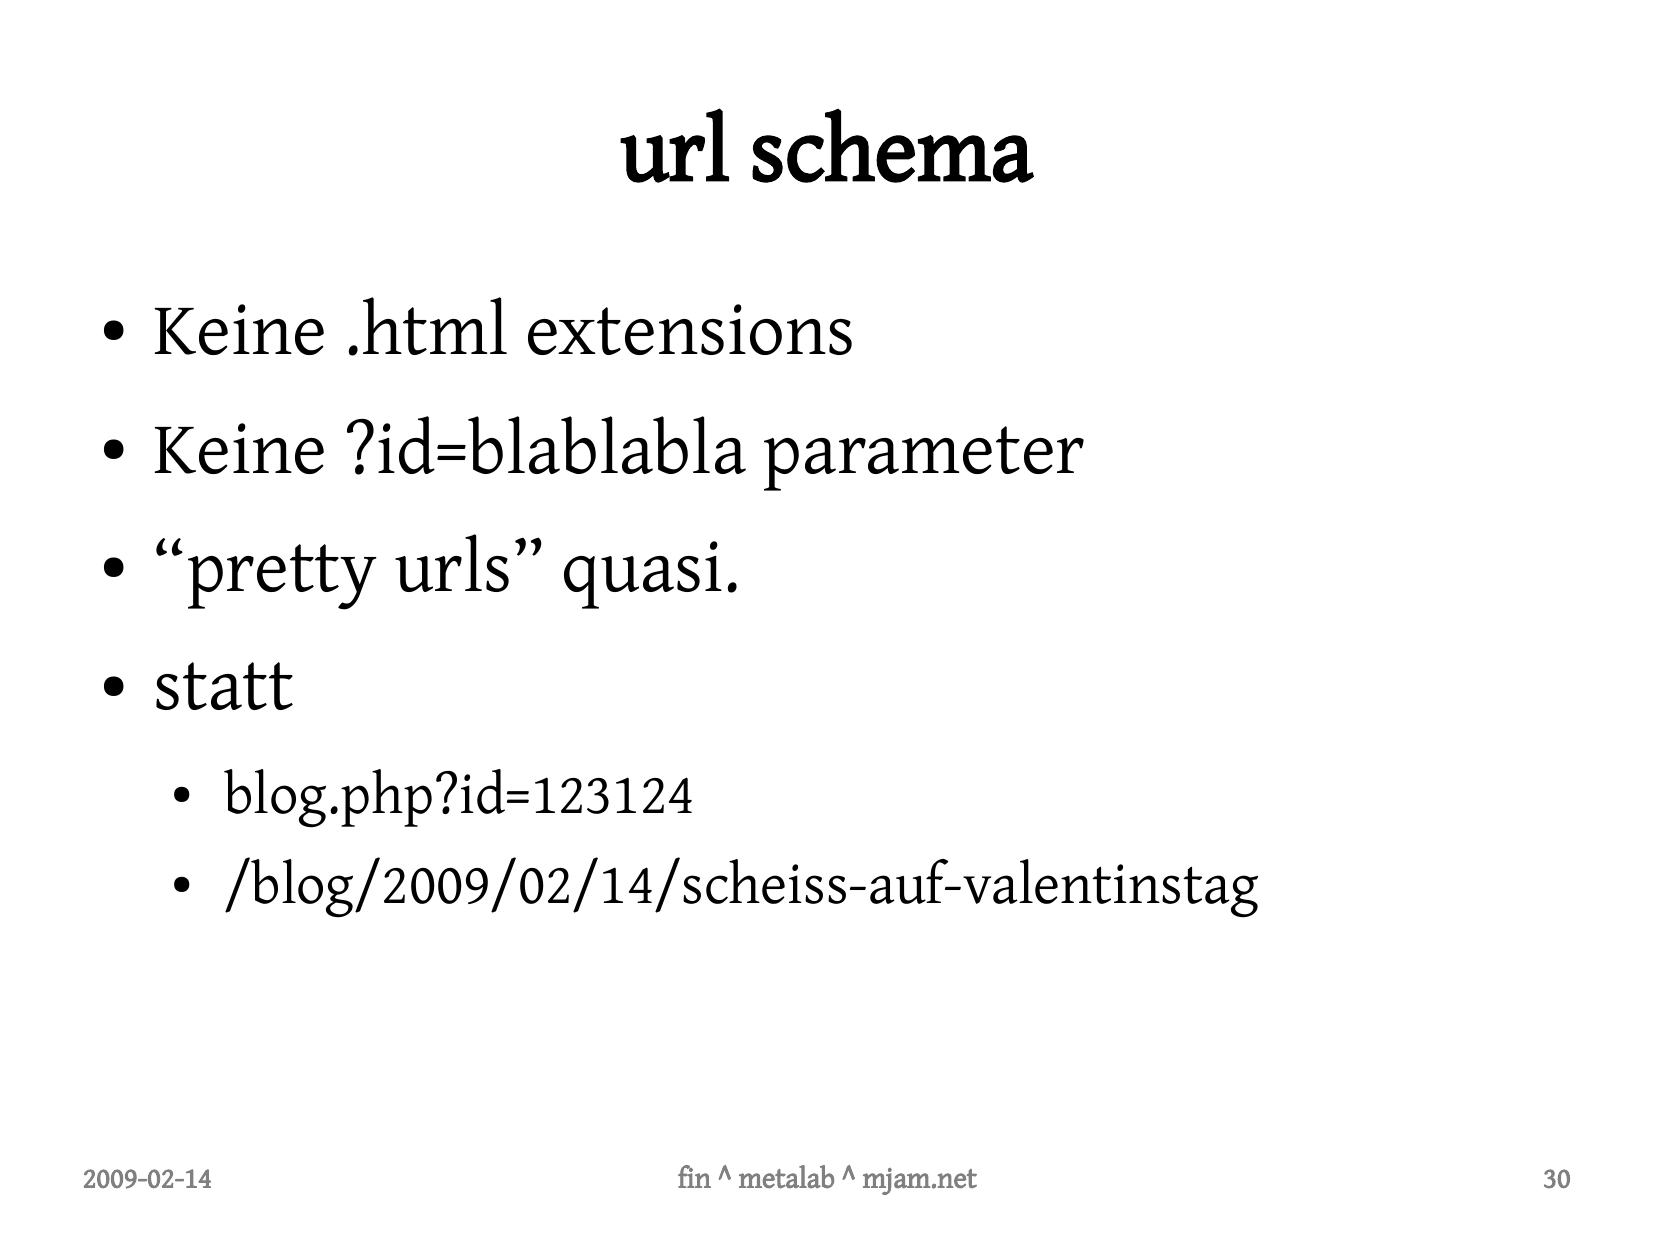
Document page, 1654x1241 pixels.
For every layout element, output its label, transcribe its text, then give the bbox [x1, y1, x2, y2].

title url schema [82, 56, 1571, 250]
list Keine .html extensions Keine ?id=blablabla parameter “pretty urls” quasi. statt blog.php?id=123124 /blog/2009/02/14/scheiss-auf-valentinstag [82, 290, 1571, 1094]
